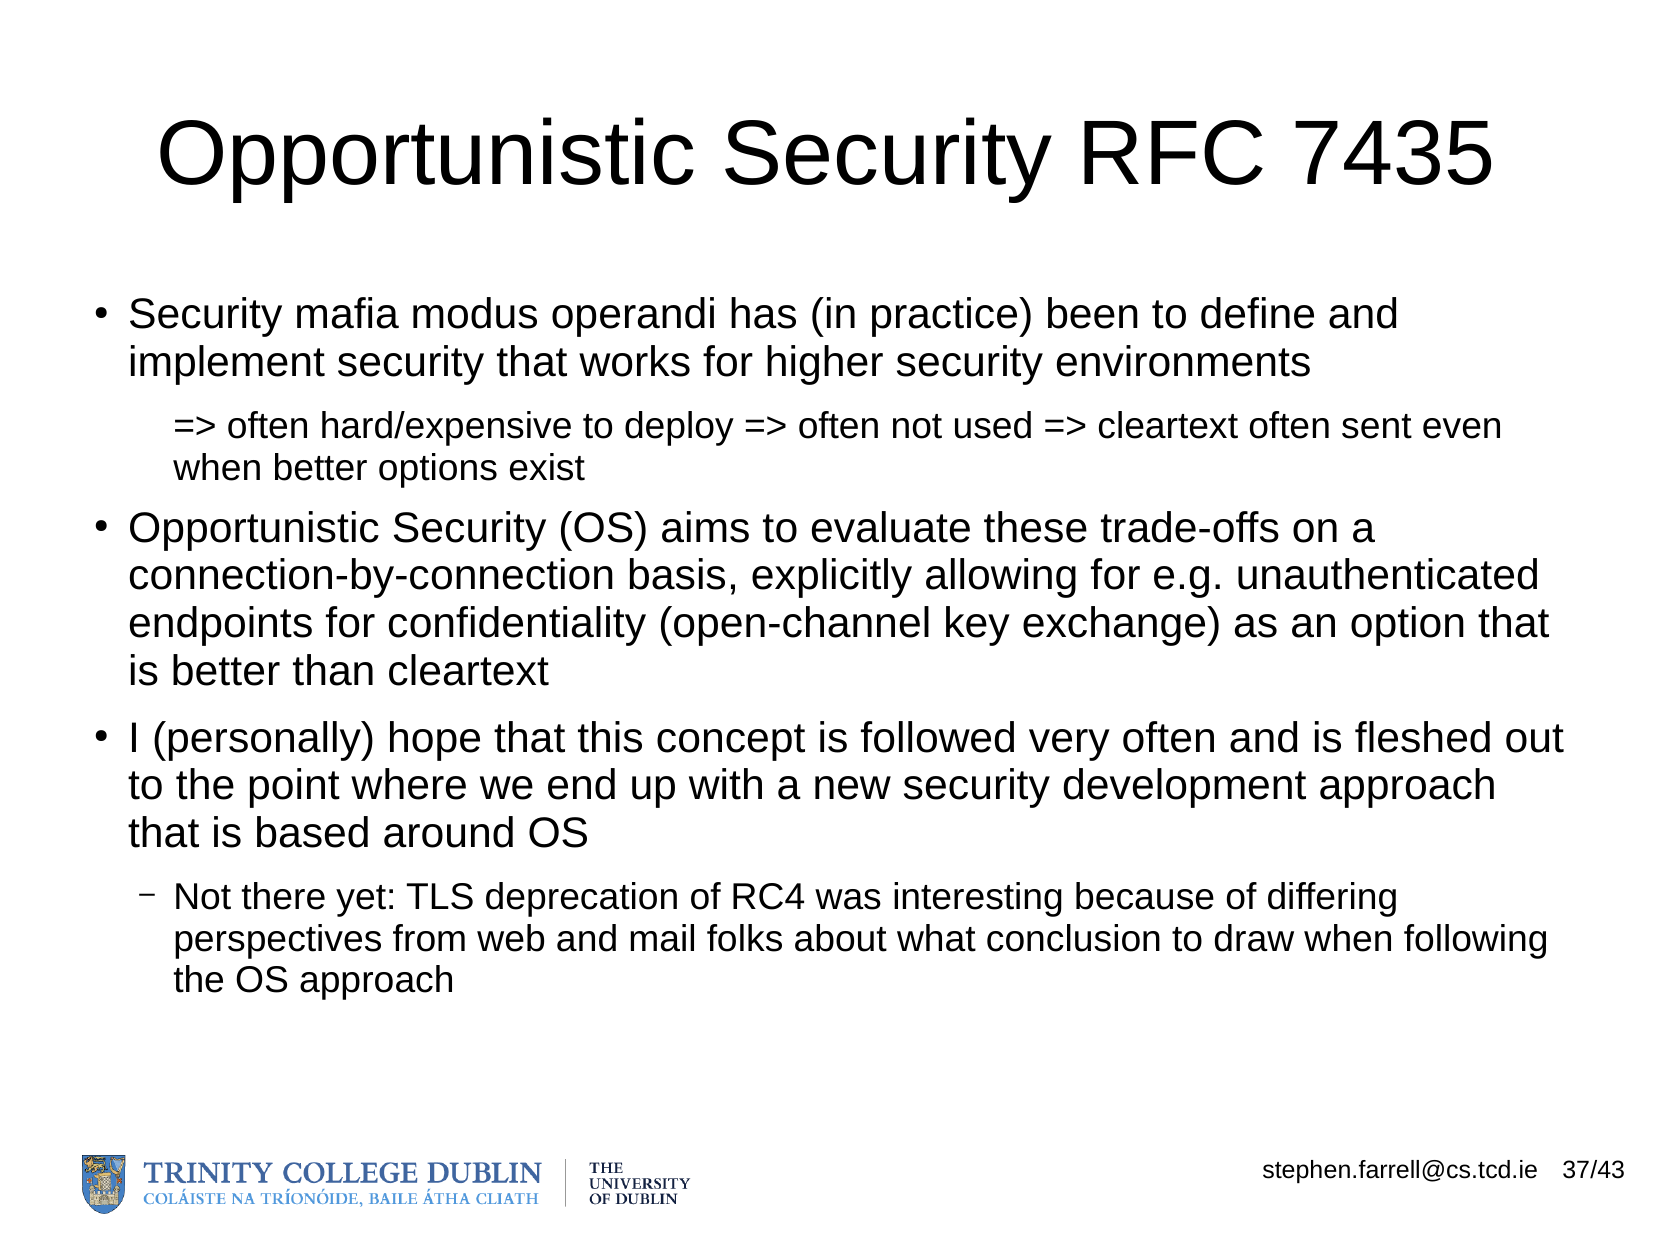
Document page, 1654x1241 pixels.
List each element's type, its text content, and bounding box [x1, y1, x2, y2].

list Security mafia modus operandi has (in practice) been to define and implement security that works for higher security environments => often hard/expensive to deploy => often not used => cleartext often sent even when better options exist Opportunistic Security (OS) aims to evaluate these trade-offs on a connection-by-connection basis, explicitly allowing for e.g. unauthenticated endpoints for confidentiality (open-channel key exchange) as an option that is better than cleartext I (personally) hope that this concept is followed very often and is fleshed out to the point where we end up with a new security development approach that is based around OS Not there yet: TLS deprecation of RC4 was interesting because of differing perspectives from web and mail folks about what conclusion to draw when following the OS approach [82, 290, 1571, 1010]
title Opportunistic Security RFC 7435 [82, 49, 1571, 257]
picture [82, 1155, 694, 1214]
